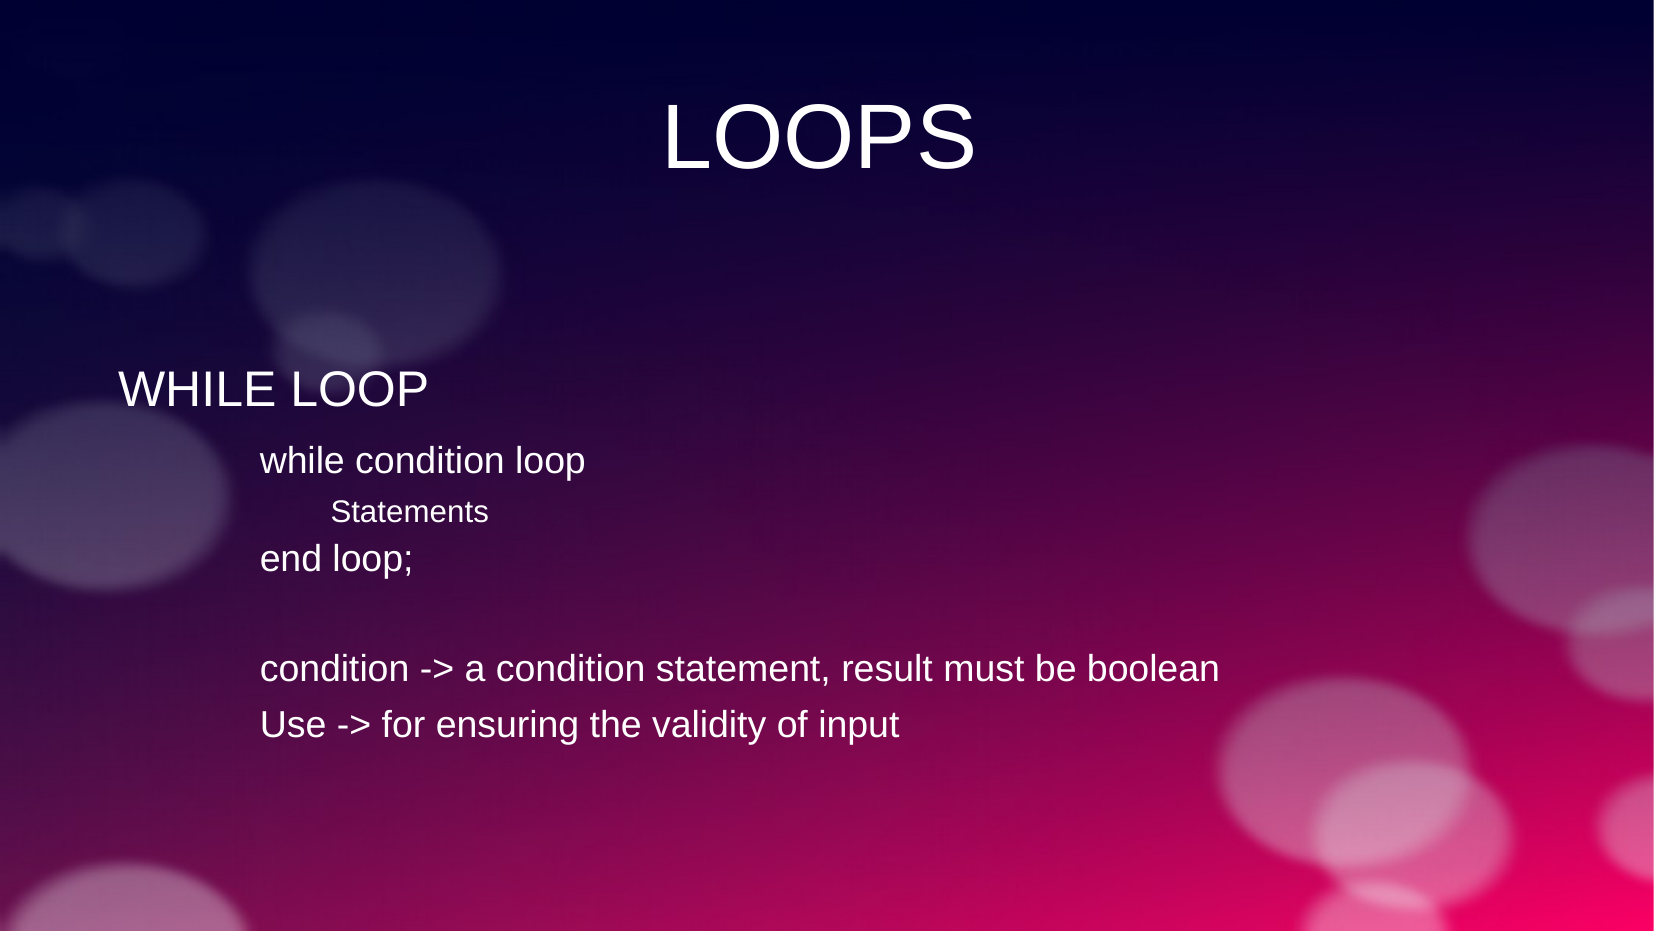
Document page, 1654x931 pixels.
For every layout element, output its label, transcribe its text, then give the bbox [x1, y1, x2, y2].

title LOOPS [70, 59, 1560, 215]
picture [0, 0, 1654, 931]
list WHILE LOOP while condition loop Statements end loop; condition -> a condition statement, result must be boolean Use -> for ensuring the validity of input [47, 283, 1536, 875]
